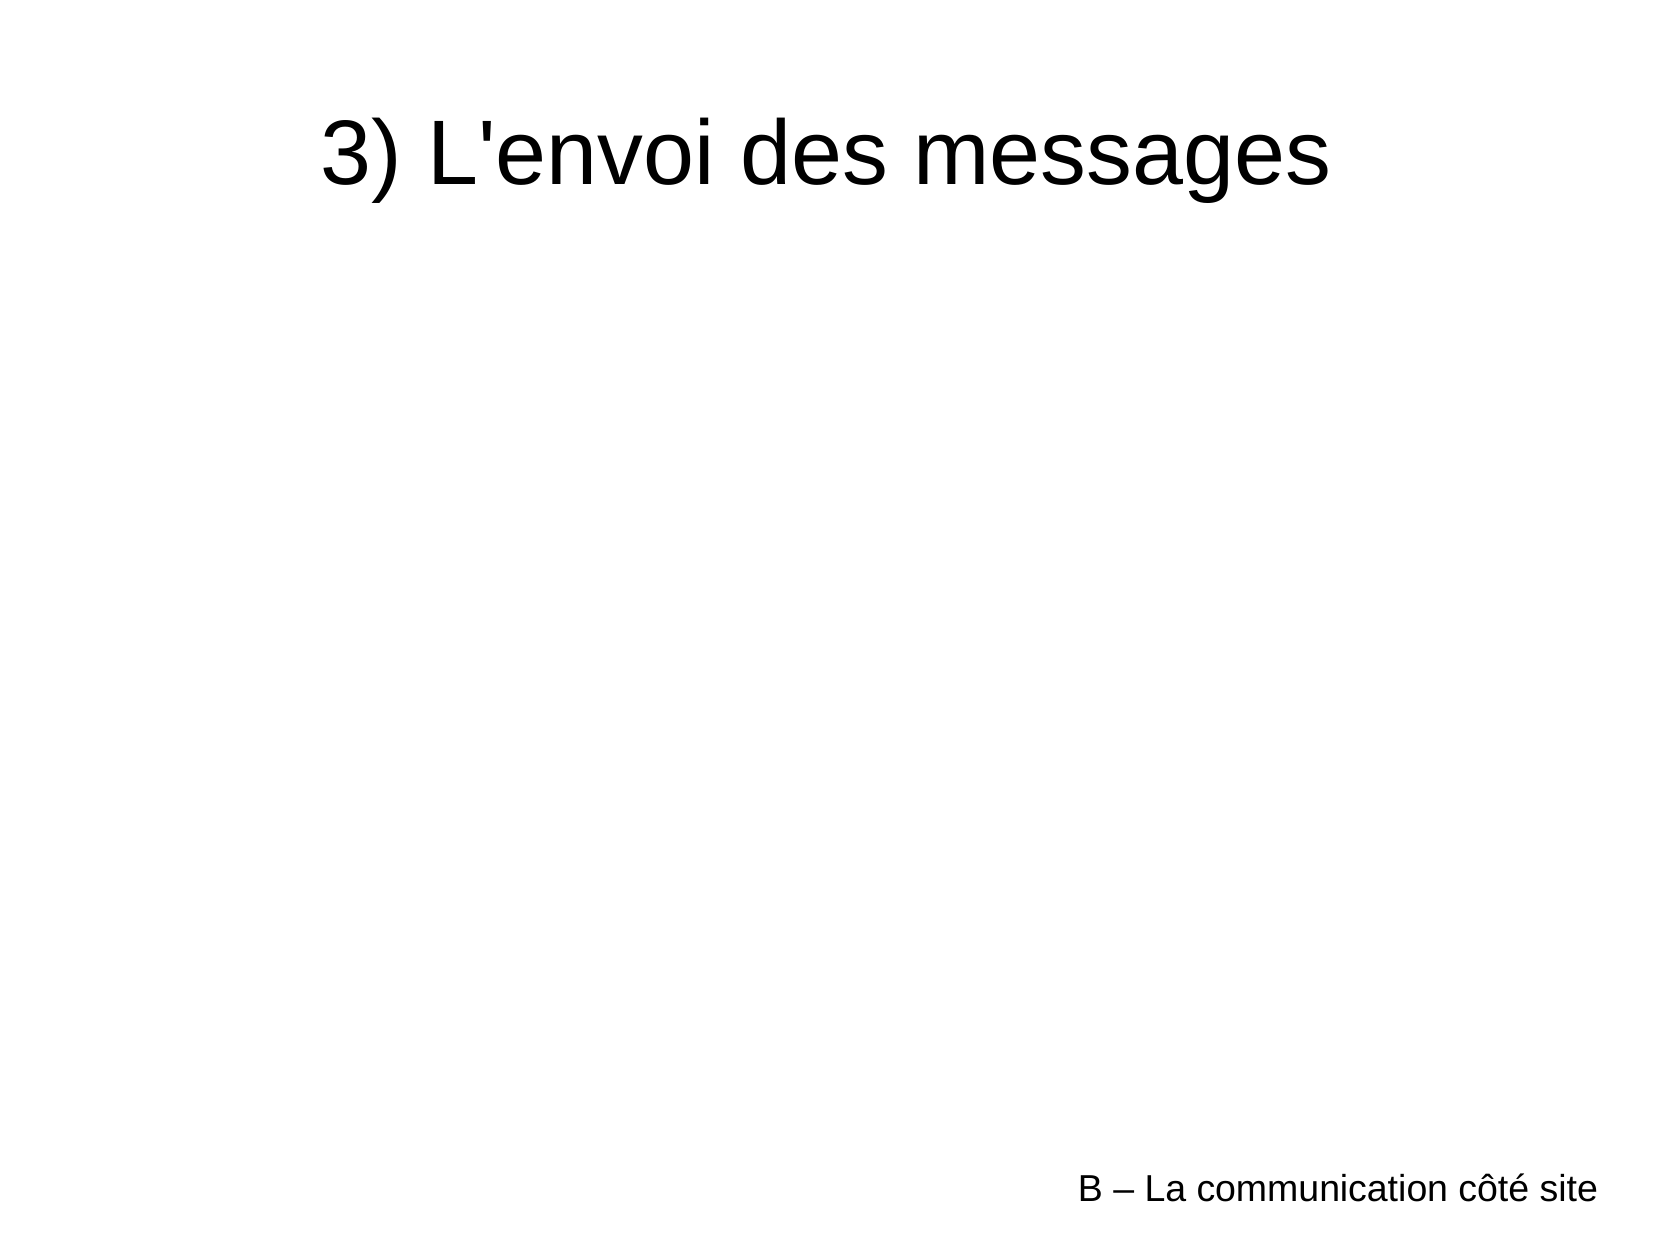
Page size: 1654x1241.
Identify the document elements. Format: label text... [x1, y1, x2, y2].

text_box B – La communication côté site [1063, 1159, 1614, 1217]
title 3) L'envoi des messages [82, 49, 1571, 257]
